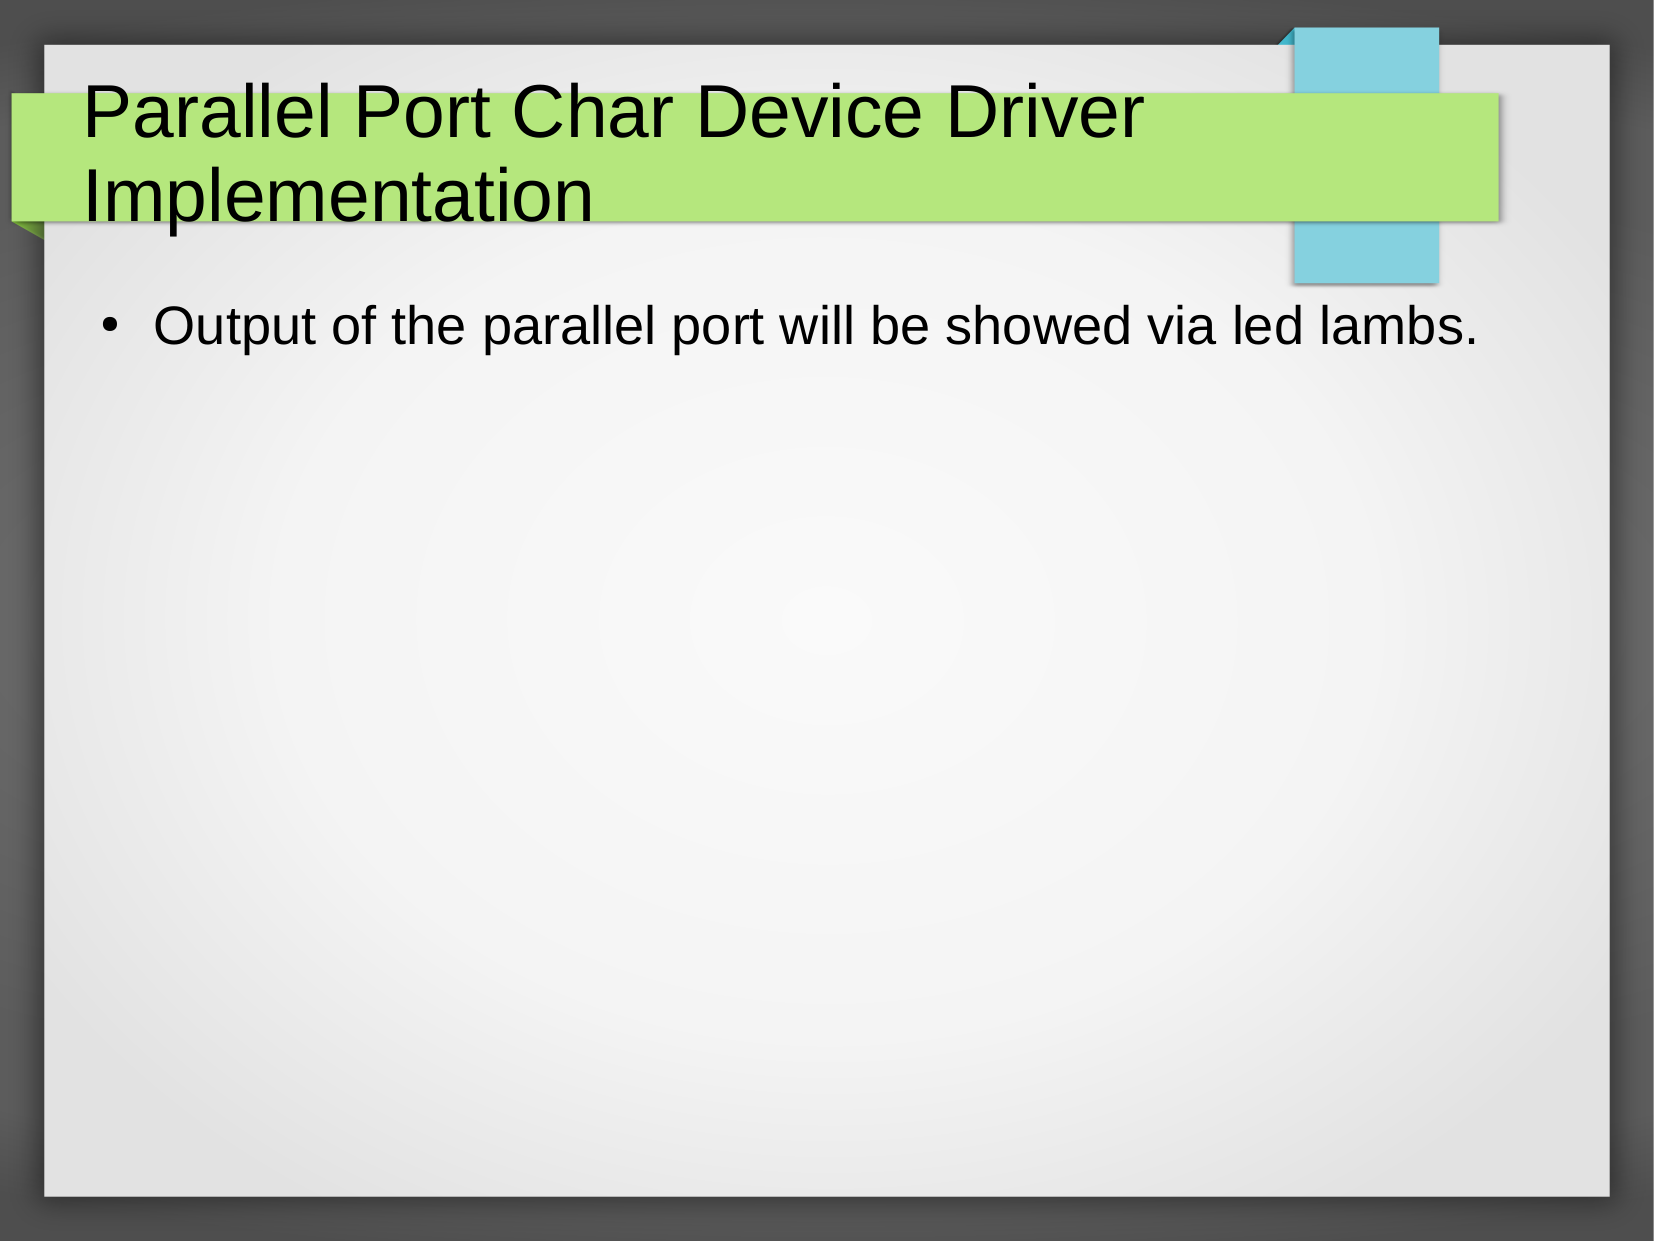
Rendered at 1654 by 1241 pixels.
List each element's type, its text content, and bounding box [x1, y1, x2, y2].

list Output of the parallel port will be showed via led lambs. [82, 295, 1571, 1015]
title Parallel Port Char Device Driver Implementation [82, 69, 1264, 238]
picture [0, 0, 1654, 1241]
